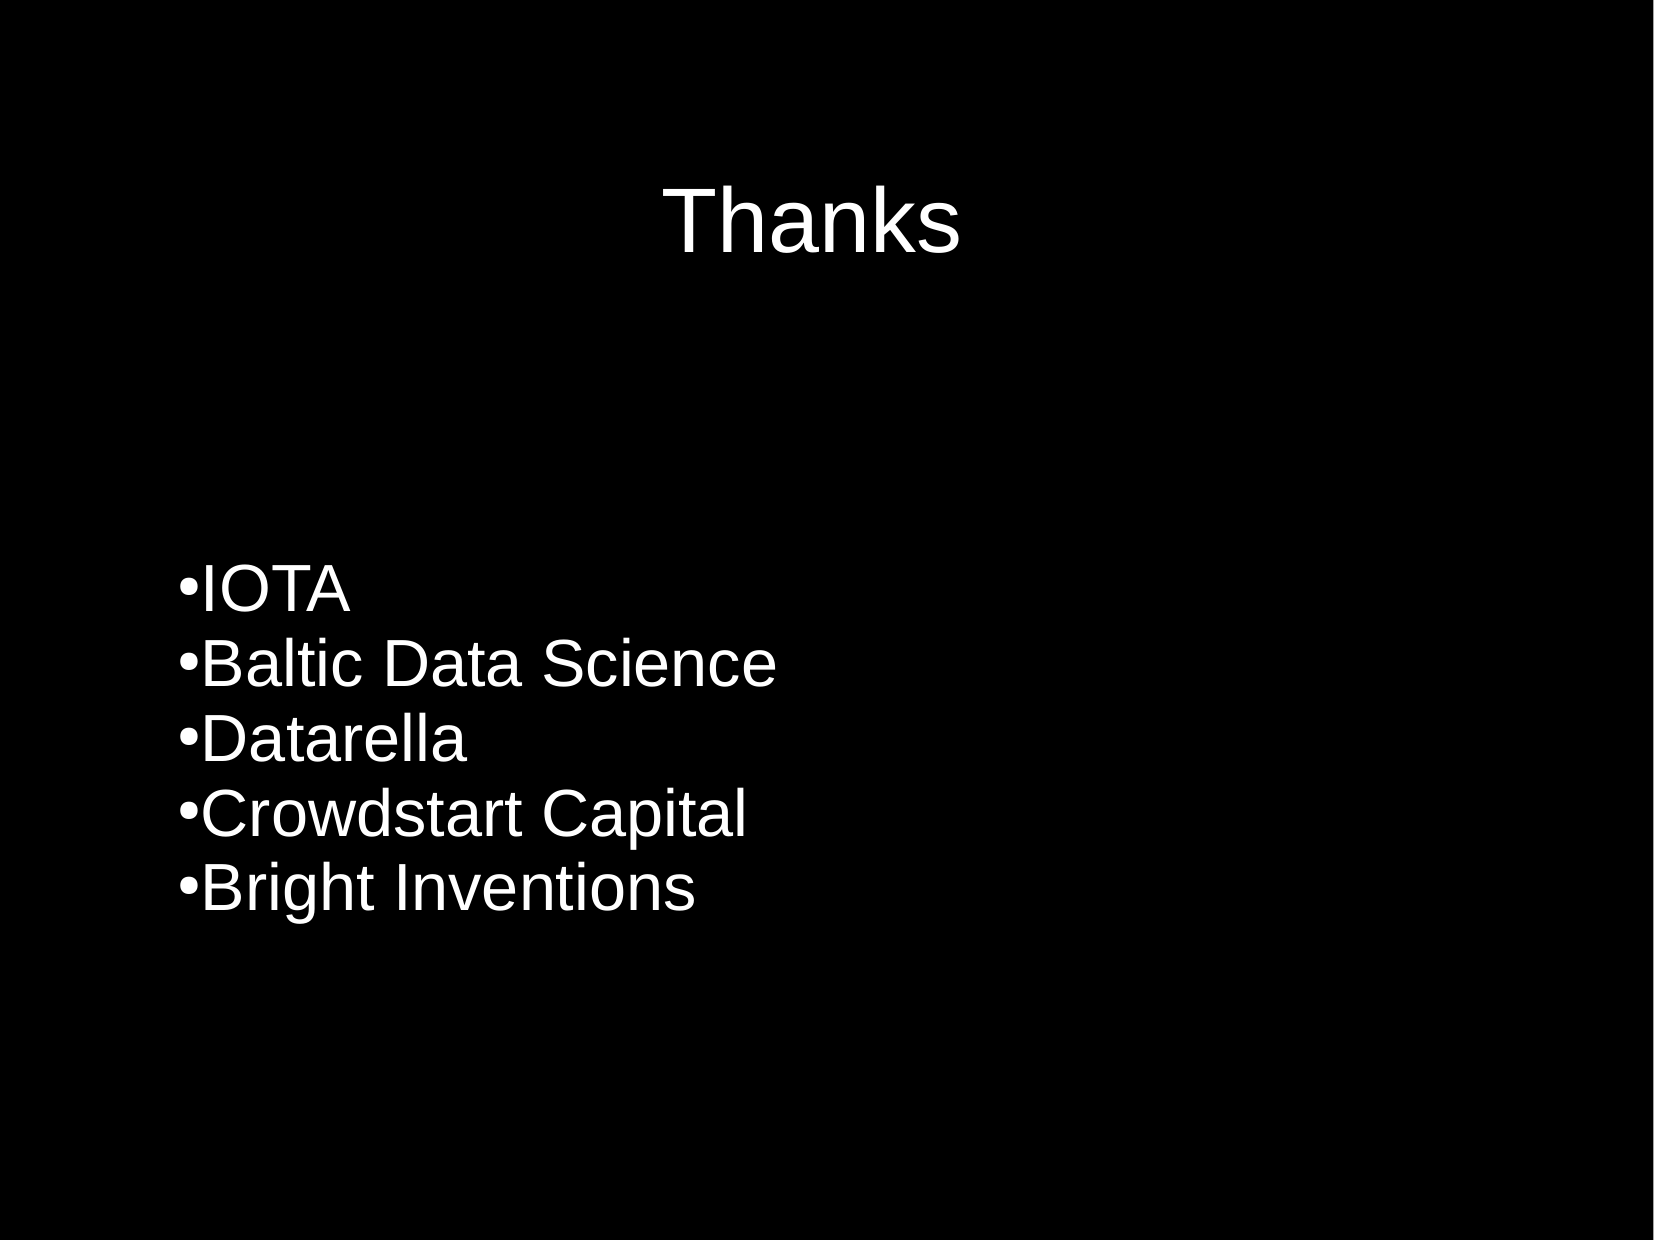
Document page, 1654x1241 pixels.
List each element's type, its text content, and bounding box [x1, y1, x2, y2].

subtitle IOTA Baltic Data Science Datarella Crowdstart Capital Bright Inventions [177, 383, 1477, 1093]
title Thanks [118, 117, 1506, 325]
